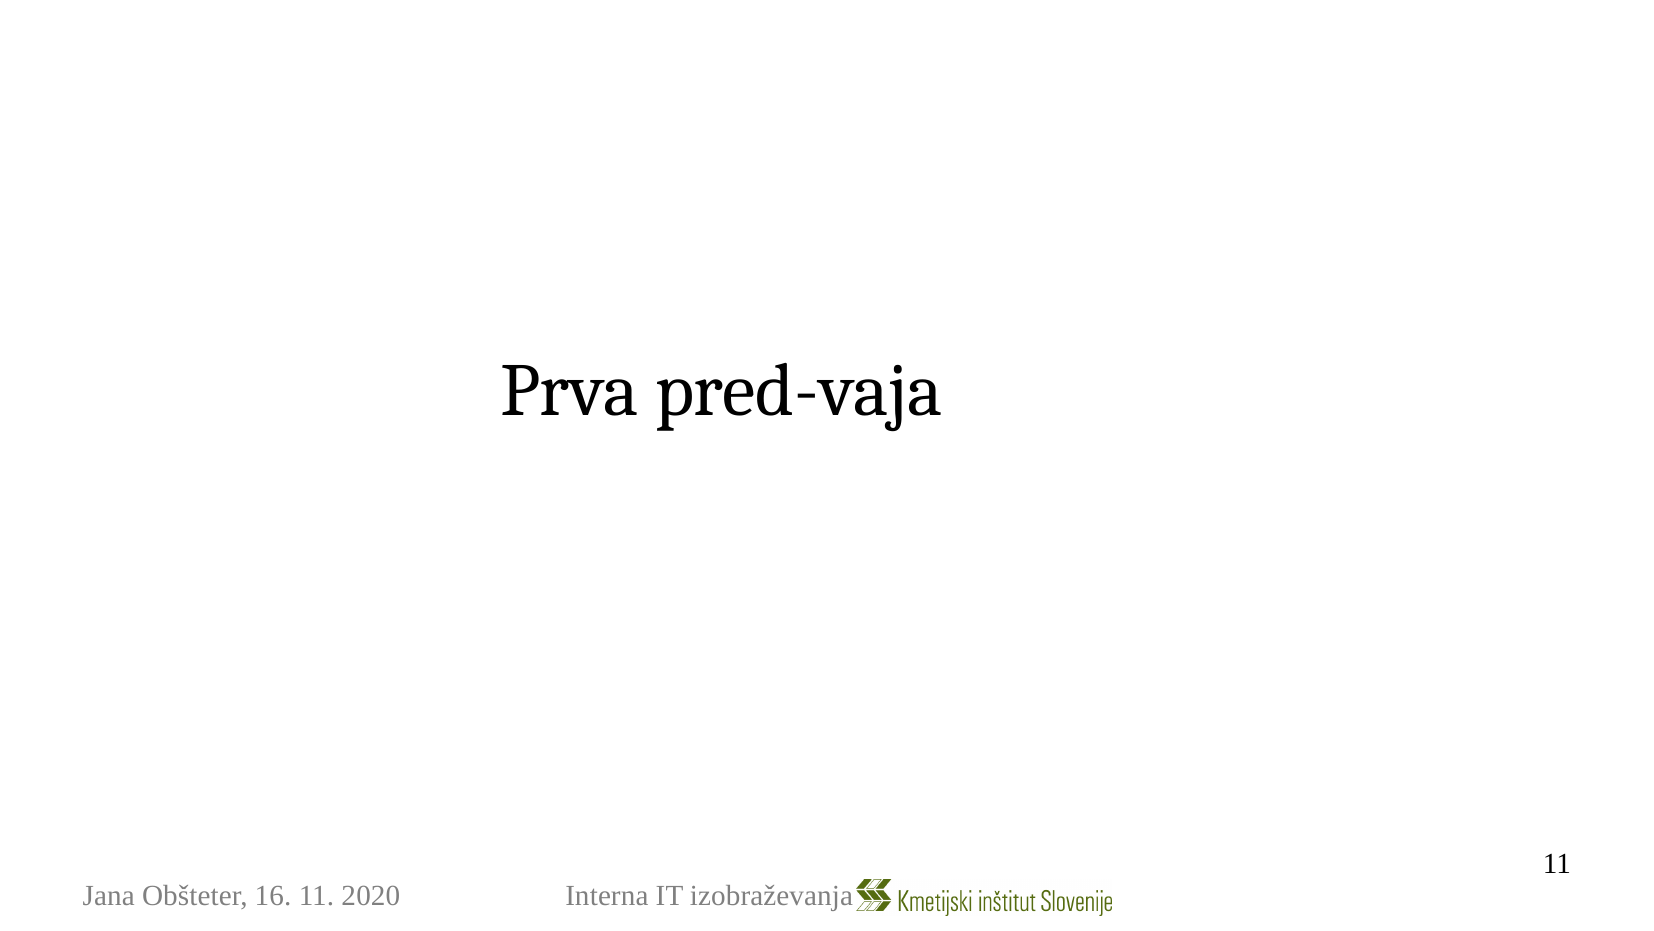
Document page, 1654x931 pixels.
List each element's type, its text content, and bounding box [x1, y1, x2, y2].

title Prva pred-vaja [500, 260, 1106, 523]
picture [856, 879, 1112, 916]
